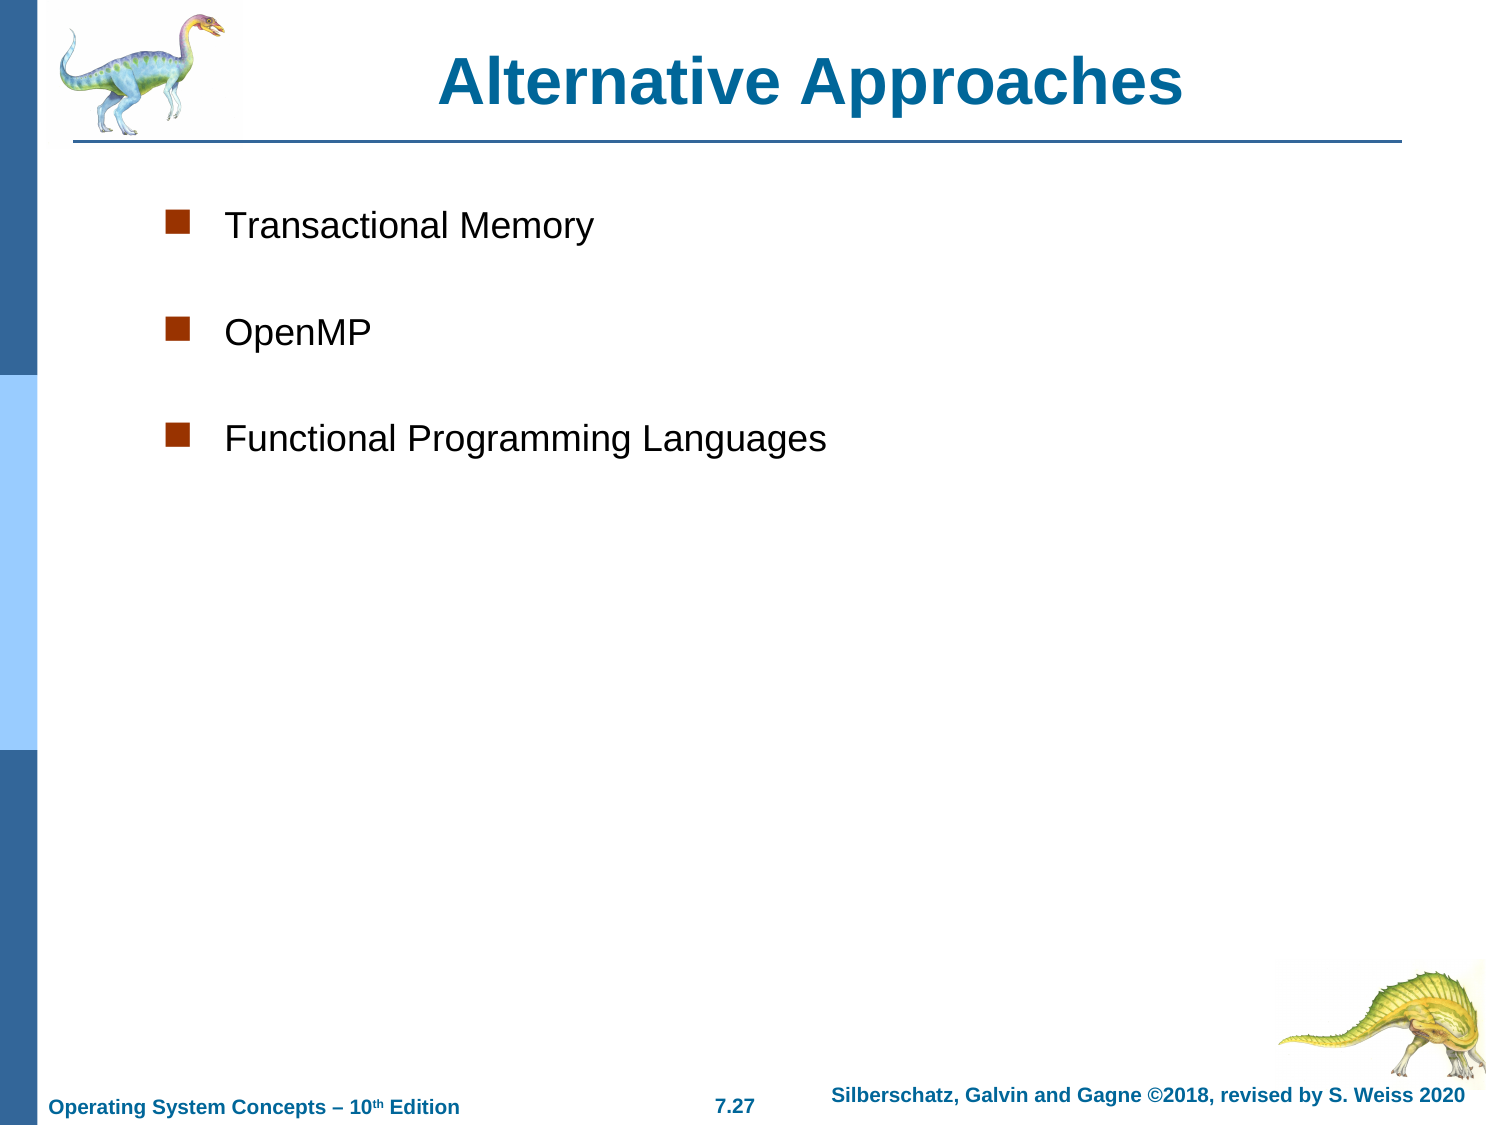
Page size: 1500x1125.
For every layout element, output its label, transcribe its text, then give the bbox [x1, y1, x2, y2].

list Transactional Memory OpenMP Functional Programming Languages [153, 193, 1373, 951]
picture [1275, 959, 1486, 1090]
title Alternative Approaches [197, 31, 1425, 126]
picture [46, 0, 243, 149]
picture [1148, 1087, 1156, 1092]
